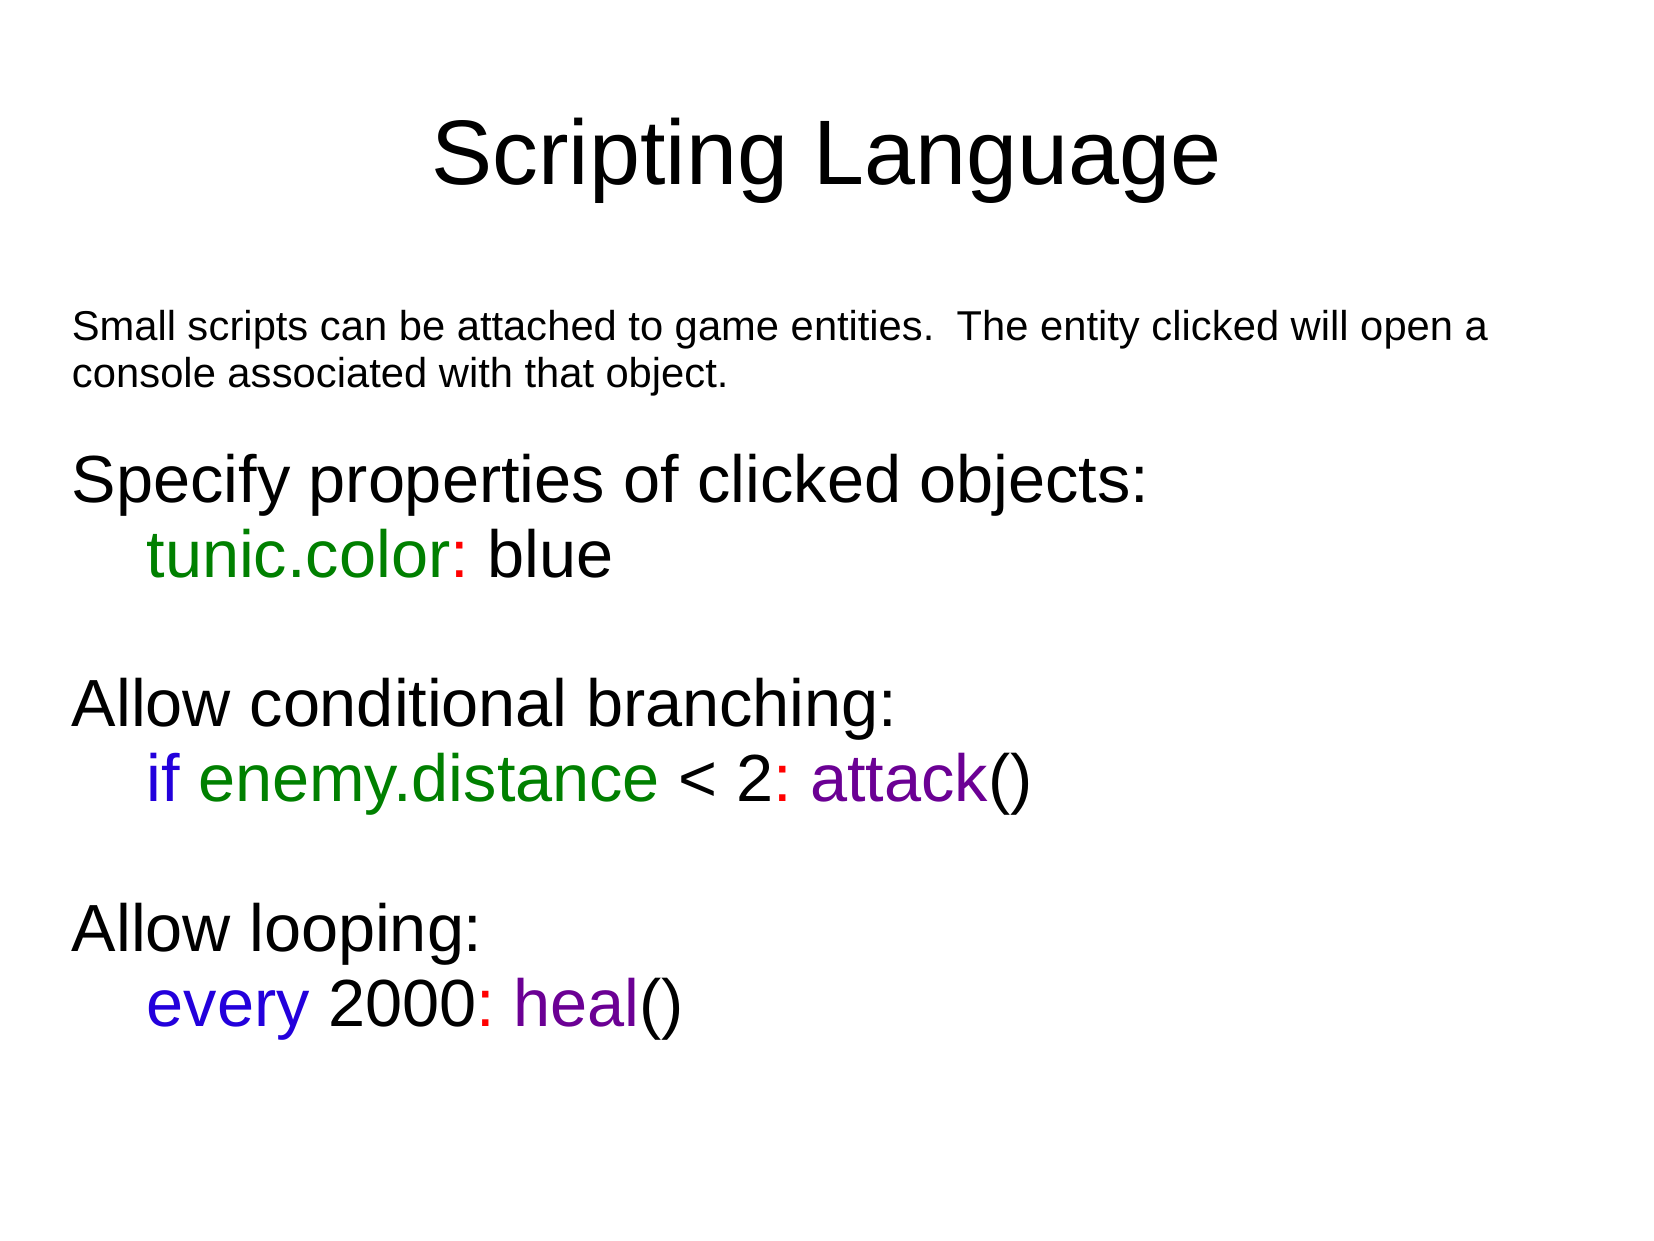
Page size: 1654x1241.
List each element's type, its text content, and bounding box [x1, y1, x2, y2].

title Scripting Language [82, 49, 1571, 257]
subtitle Small scripts can be attached to game entities. The entity clicked will open a console associated with that object. Specify properties of clicked objects: tunic.color: blue Allow conditional branching: if enemy.distance < 2: attack() Allow looping: every 2000: heal() [71, 270, 1561, 1190]
